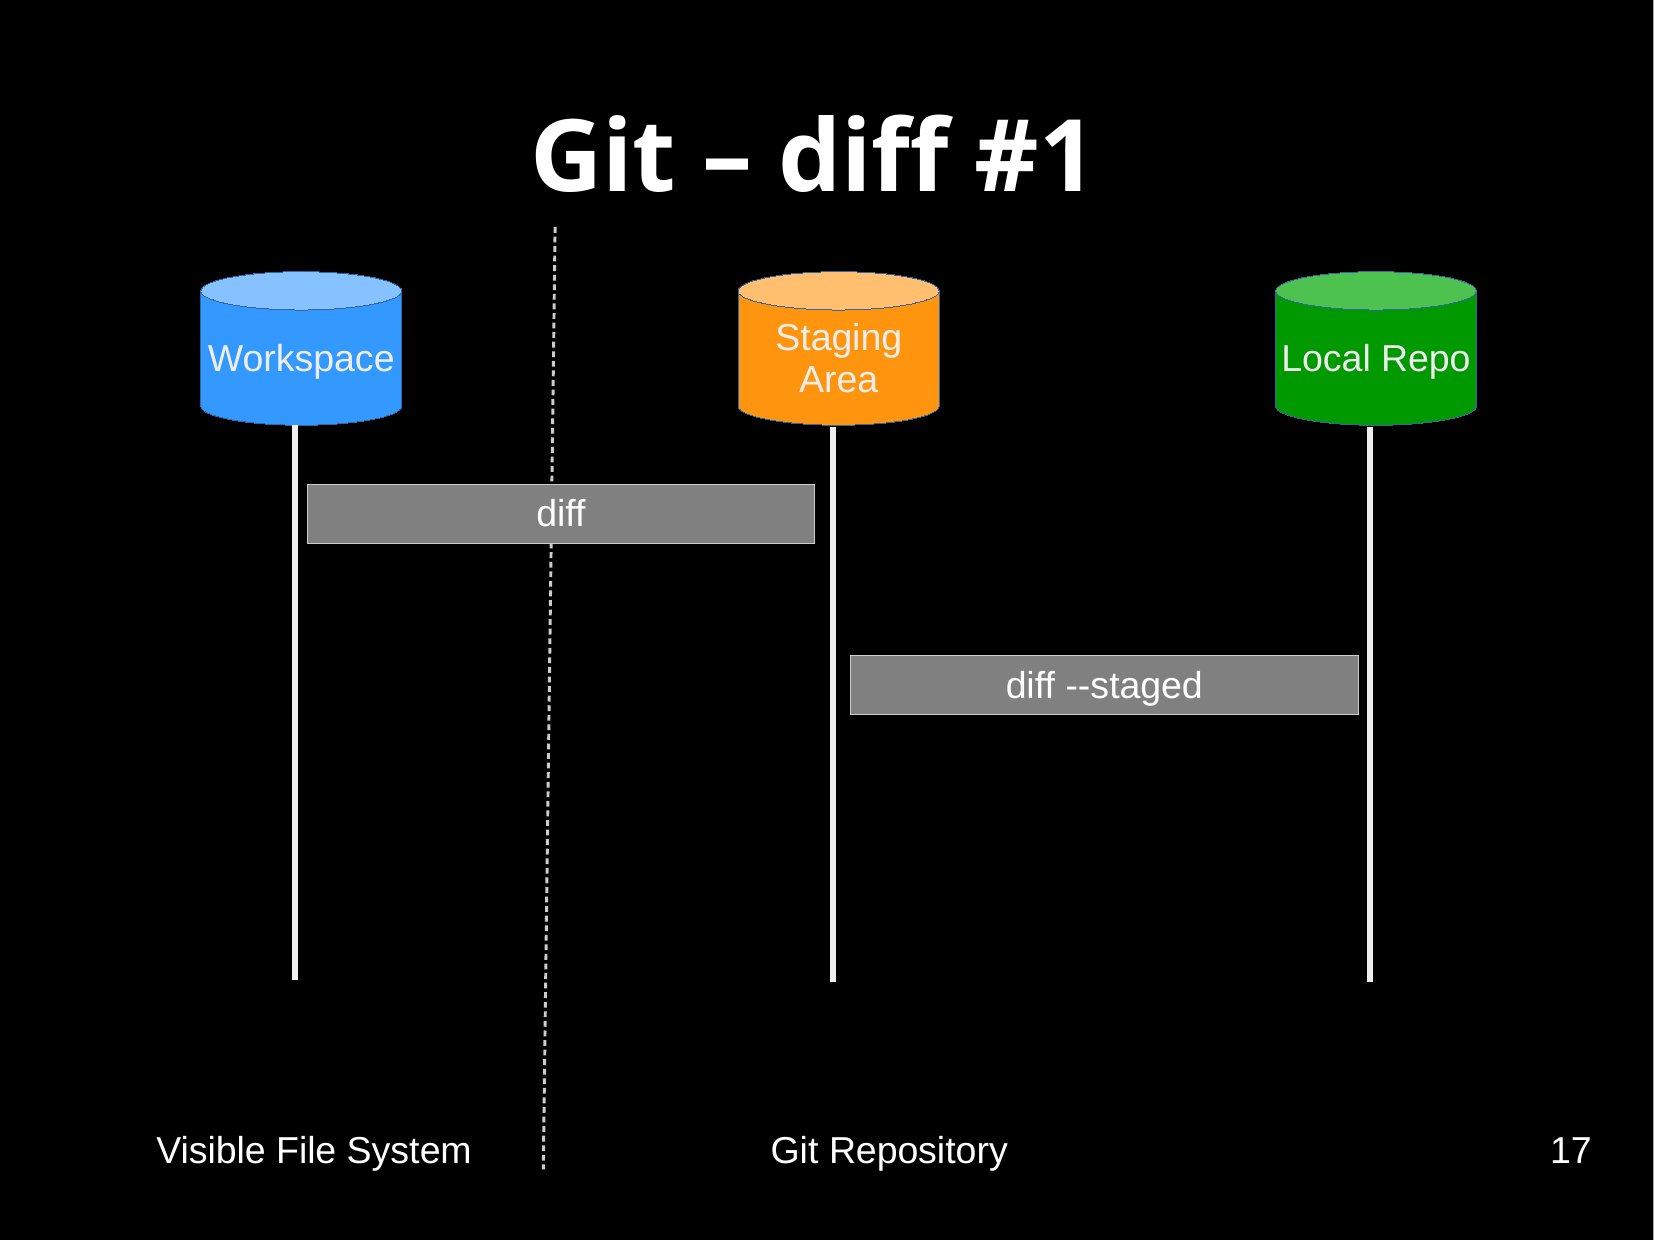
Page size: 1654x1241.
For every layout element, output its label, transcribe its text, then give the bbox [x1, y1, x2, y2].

text_box Workspace [200, 292, 402, 426]
text_box Visible File System [141, 1122, 487, 1179]
text_box diff [307, 484, 815, 544]
text_box diff --staged [850, 655, 1359, 715]
text_box Staging Area [738, 292, 940, 426]
text_box Git Repository [755, 1122, 1023, 1179]
title Git – diff #1 [82, 49, 1571, 257]
text_box Local Repo [1275, 293, 1477, 426]
text_box 17 [1535, 1122, 1607, 1179]
